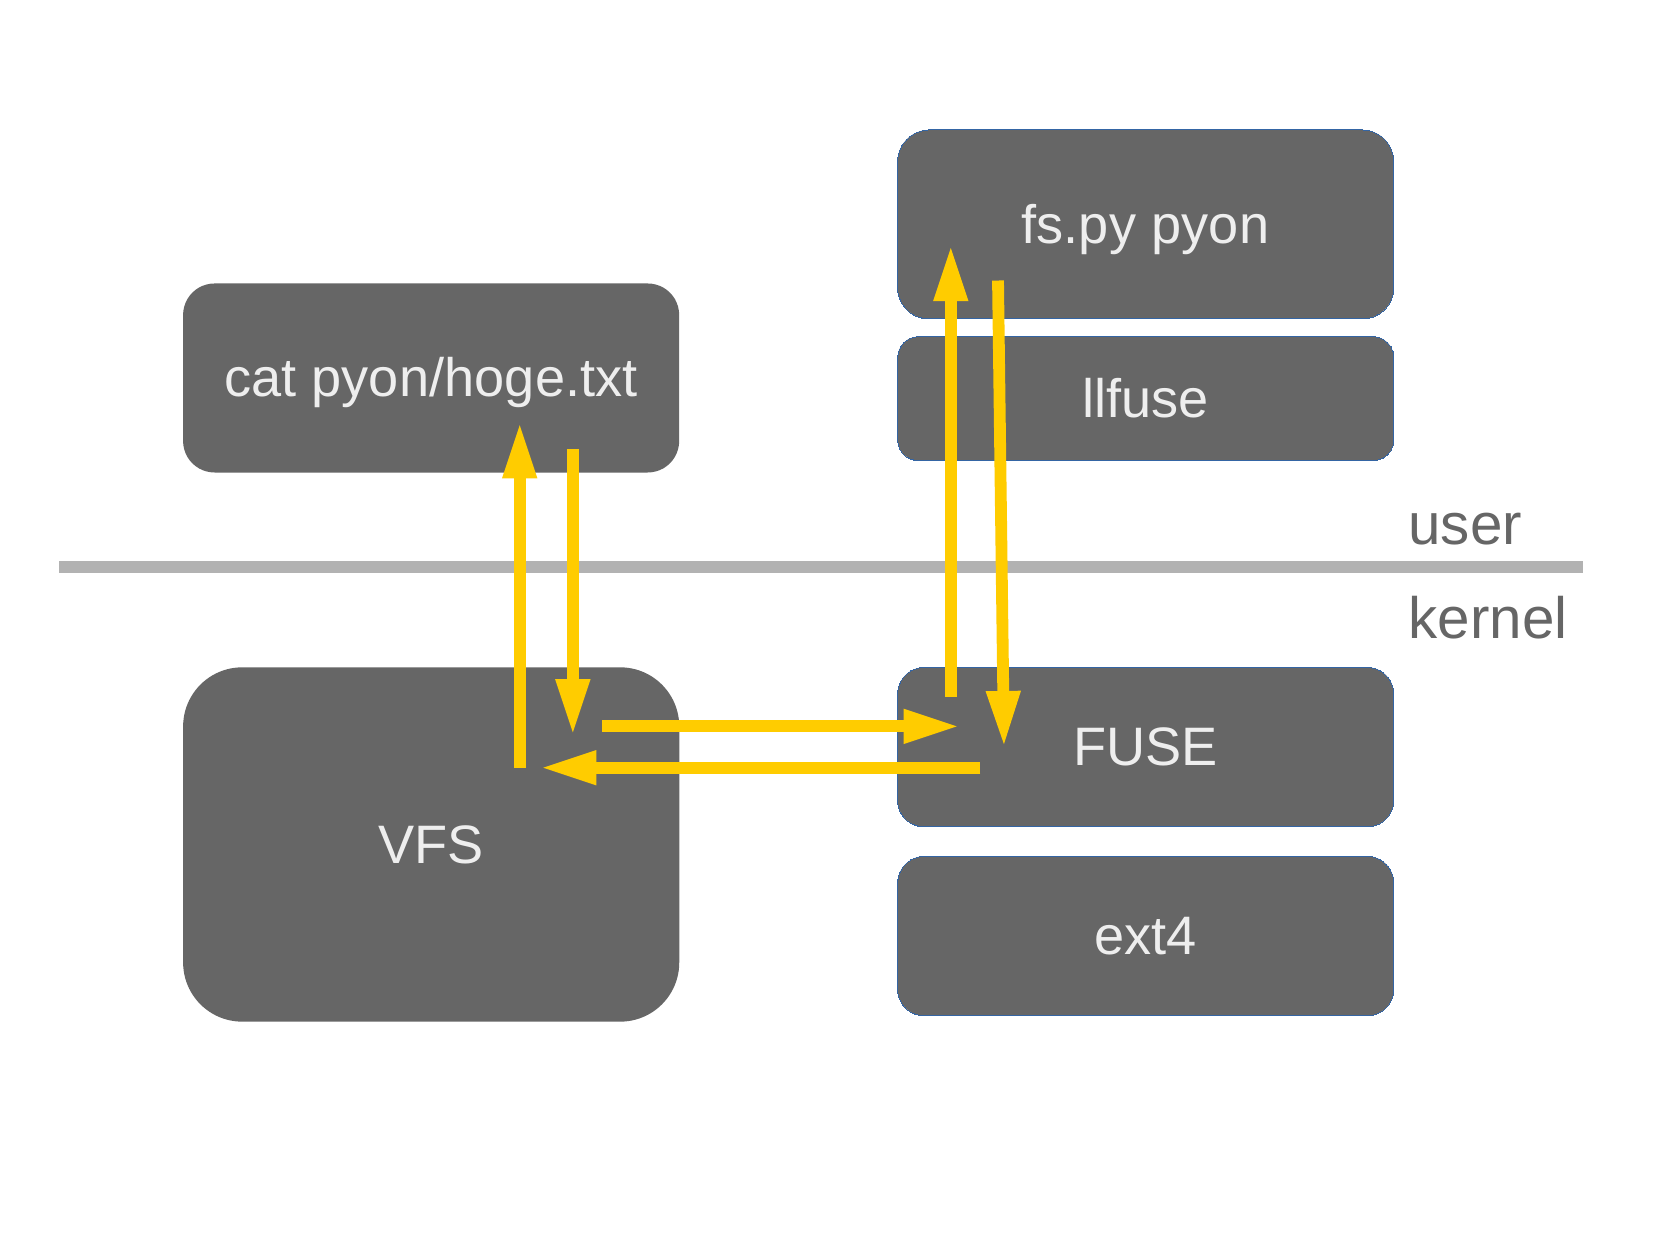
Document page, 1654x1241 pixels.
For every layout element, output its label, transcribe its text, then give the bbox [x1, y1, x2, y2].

text_box llfuse [957, 336, 994, 461]
text_box user [1393, 484, 1583, 565]
text_box cat pyon/hoge.txt [183, 283, 680, 473]
text_box llfuse [1005, 336, 1394, 461]
text_box VFS [183, 667, 680, 1022]
text_box ext4 [897, 856, 1394, 1016]
text_box llfuse [897, 336, 945, 461]
text_box kernel [1393, 578, 1654, 659]
text_box FUSE [897, 667, 1394, 827]
text_box fs.py pyon [897, 129, 1394, 319]
